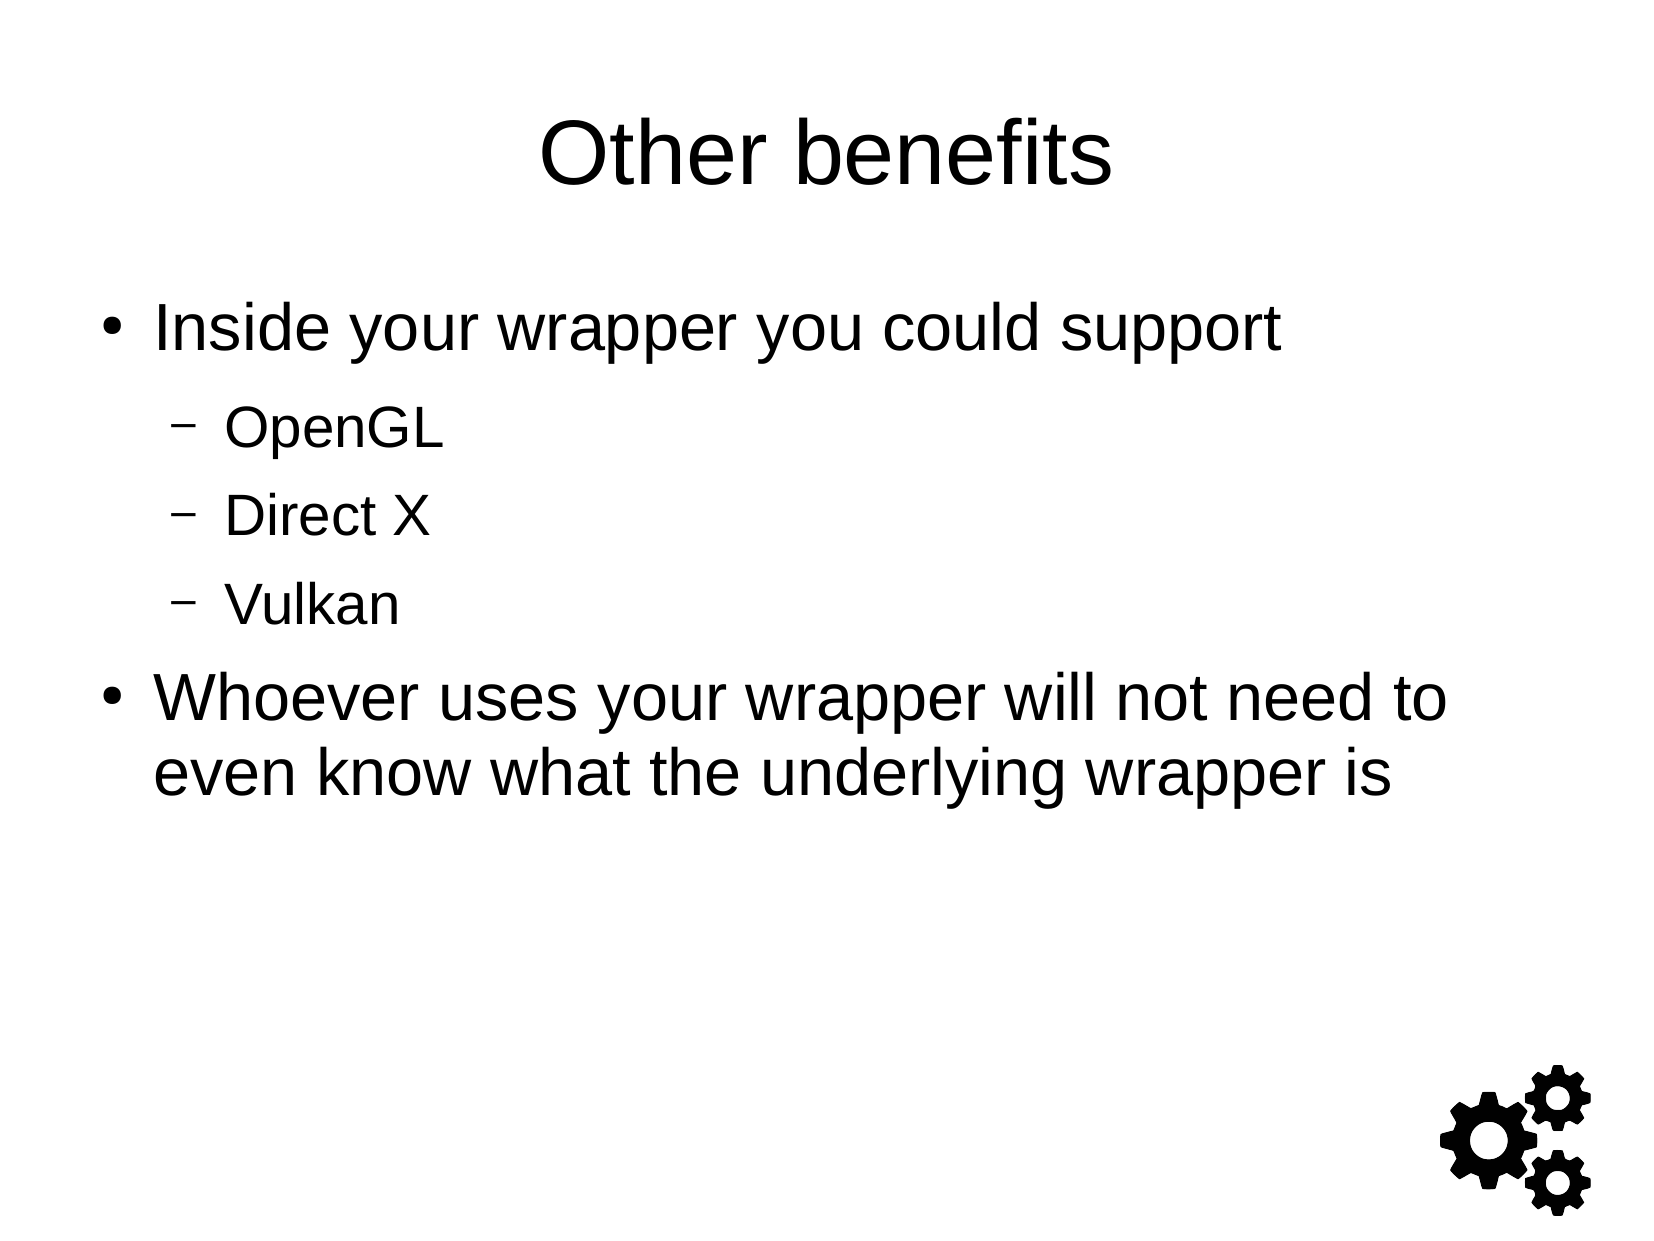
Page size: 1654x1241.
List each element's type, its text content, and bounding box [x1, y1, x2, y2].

picture [1440, 1065, 1591, 1216]
list Inside your wrapper you could support OpenGL Direct X Vulkan Whoever uses your wrapper will not need to even know what the underlying wrapper is [82, 290, 1571, 1010]
title Other benefits [82, 49, 1571, 257]
